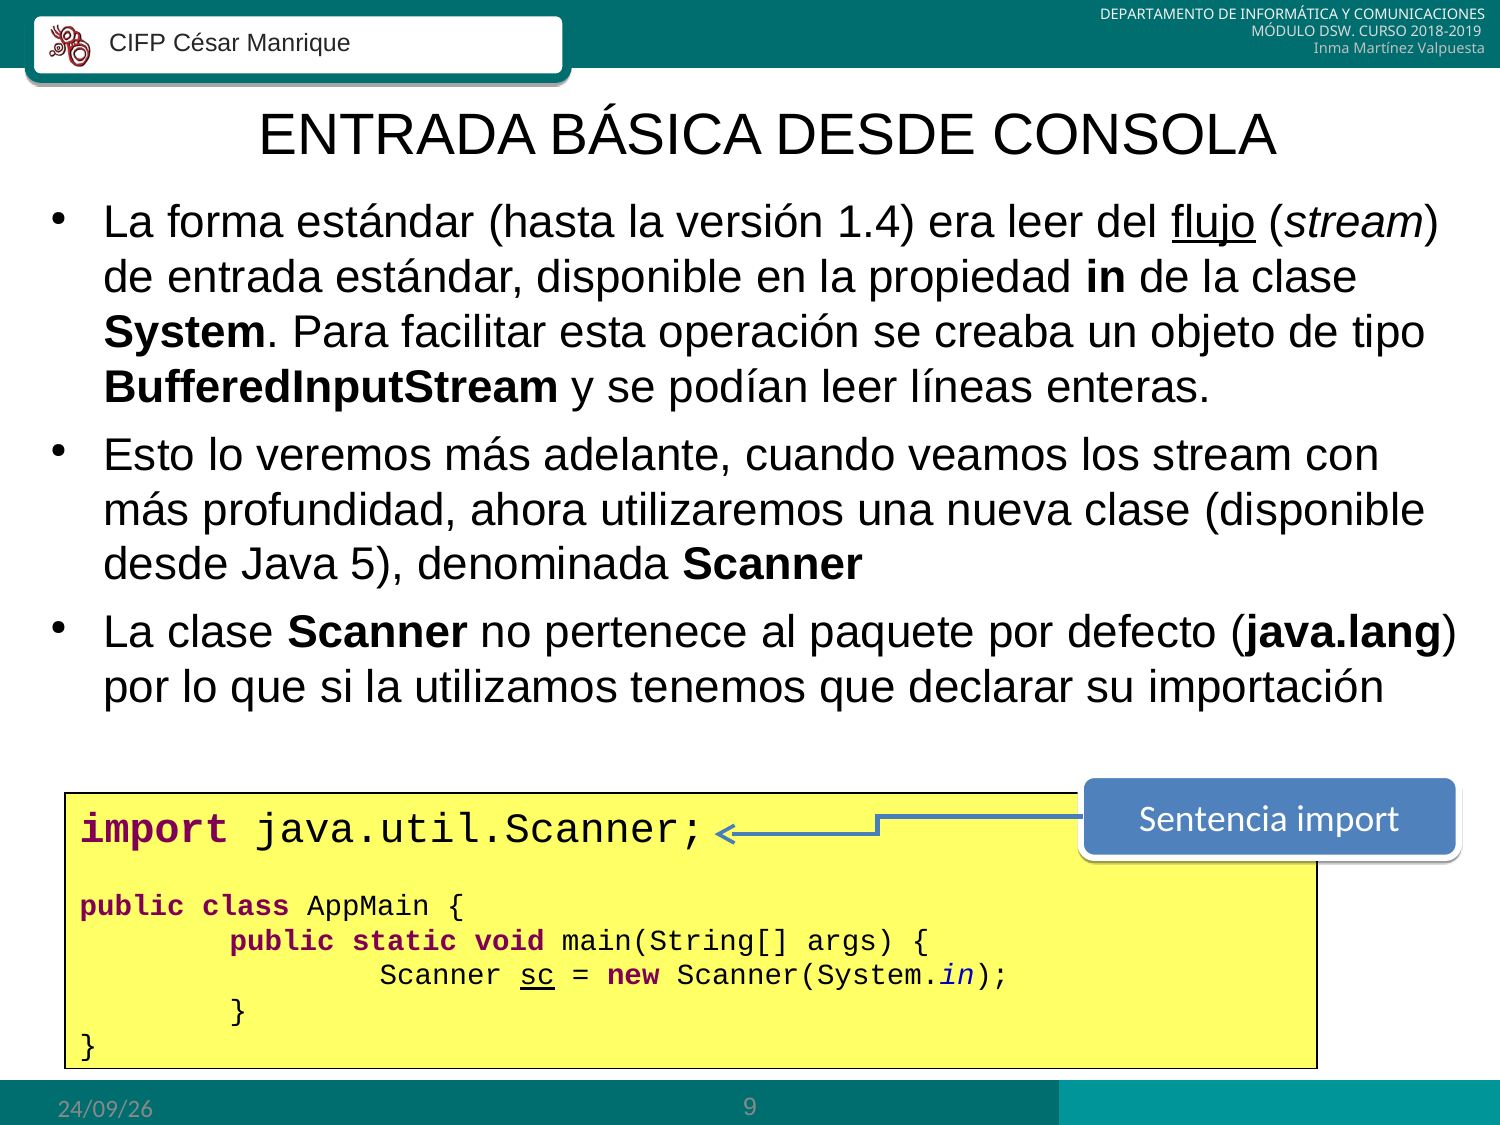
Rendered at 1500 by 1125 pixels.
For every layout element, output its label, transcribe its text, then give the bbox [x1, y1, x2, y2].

text_box import java.util.Scanner; public class AppMain { public static void main(String[] args) { Scanner sc = new Scanner(System.in); } } [64, 793, 1317, 1069]
text_box 18/09/18 [42, 1085, 344, 1125]
picture [47, 23, 93, 67]
text_box <número> [512, 1082, 988, 1125]
text_box Sentencia import [1080, 774, 1459, 858]
list La forma estándar (hasta la versión 1.4) era leer del flujo (stream) de entrada estándar, disponible en la propiedad in de la clase System. Para facilitar esta operación se creaba un objeto de tipo BufferedInputStream y se podían leer líneas enteras. Esto lo veremos más adelante, cuando veamos los stream con más profundidad, ahora utilizaremos una nueva clase (disponible desde Java 5), denominada Scanner La clase Scanner no pertenece al paquete por defecto (java.lang) por lo que si la utilizamos tenemos que declarar su importación [17, 184, 1483, 1059]
title ENTRADA BÁSICA DESDE CONSOLA [17, 90, 1483, 173]
